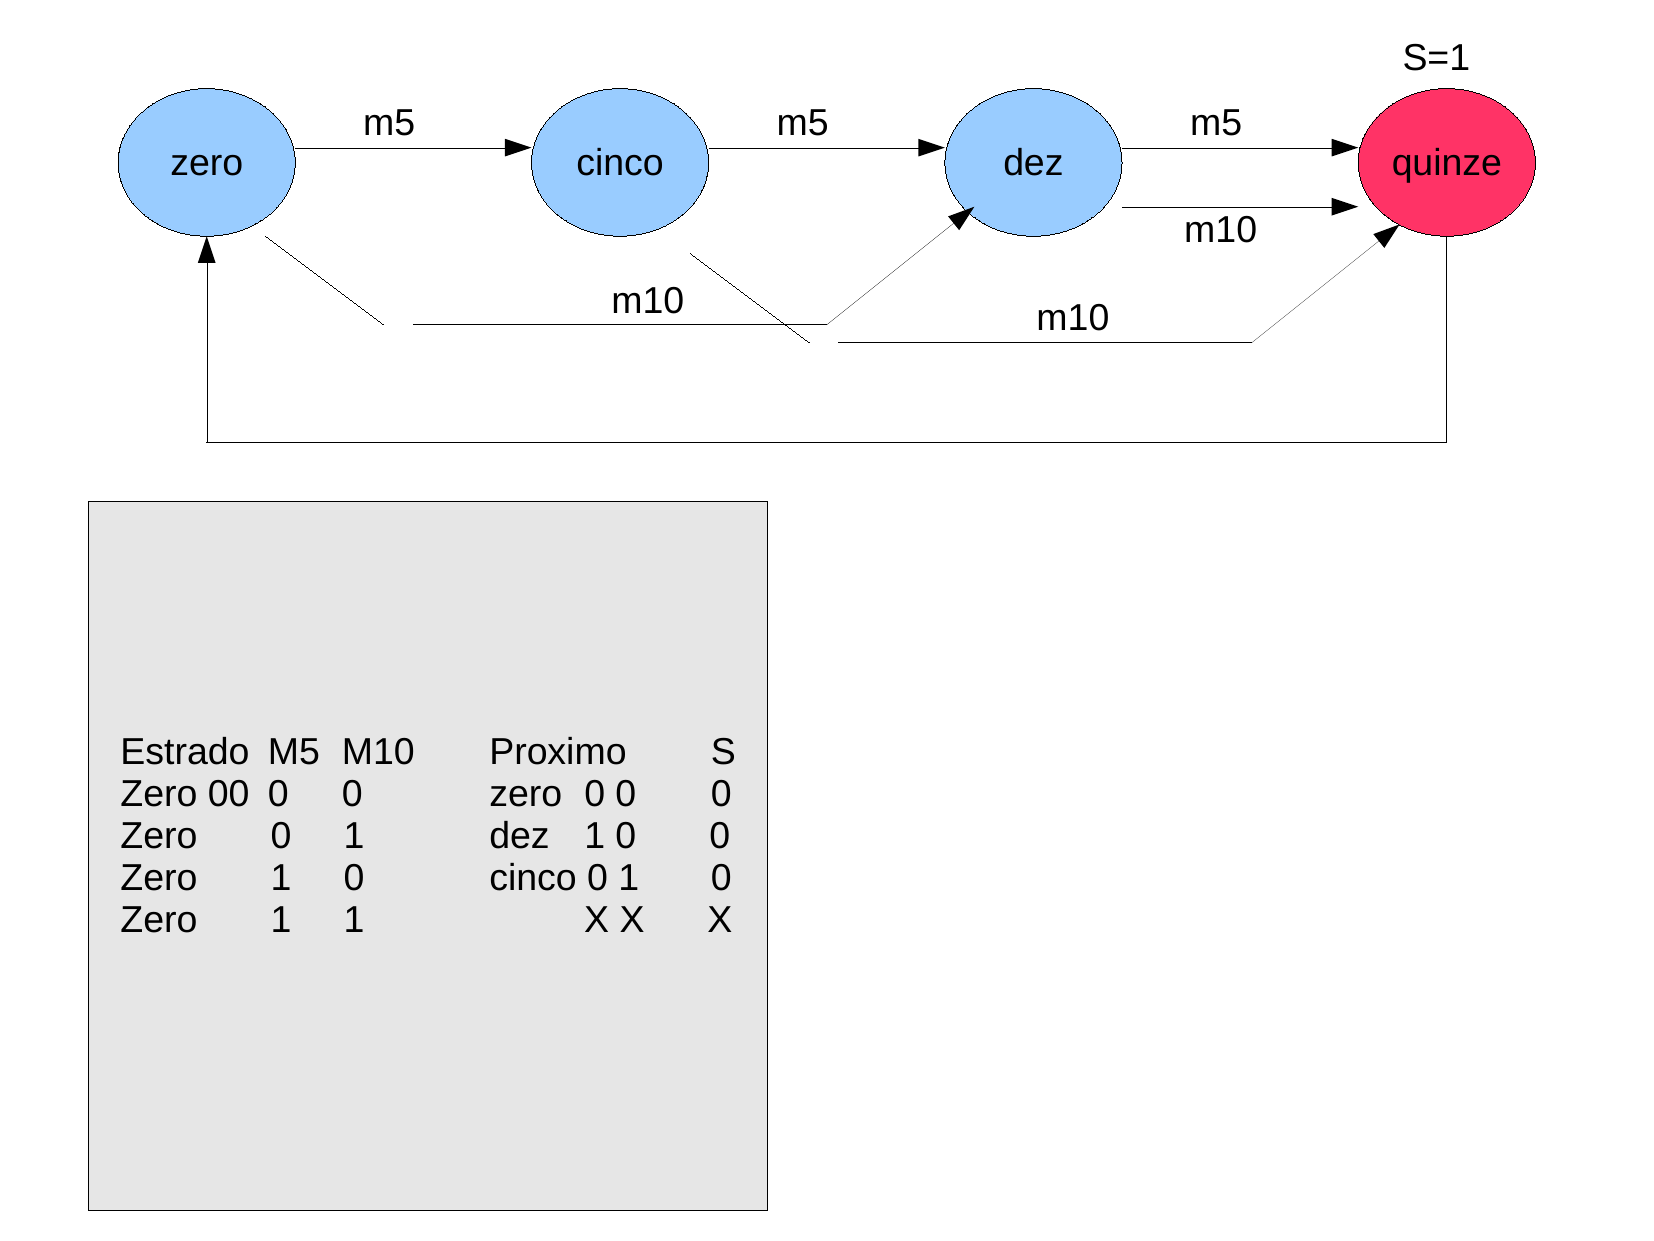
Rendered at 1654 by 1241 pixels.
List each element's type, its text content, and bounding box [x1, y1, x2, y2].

text_box m10 [1021, 289, 1125, 347]
text_box dez [944, 88, 1123, 237]
text_box quinze [1358, 88, 1536, 237]
text_box cinco [531, 88, 709, 237]
text_box m5 [1175, 94, 1257, 152]
text_box m5 [761, 94, 844, 152]
text_box Estrado M5 M10 Proximo S Zero 00 0 0 zero 0 0 0 Zero 0 1 dez 1 0 0 Zero 1 0 cinco 0 1 0 Zero 1 1 X X X [88, 501, 768, 1211]
text_box m10 [596, 271, 699, 329]
text_box m5 [348, 94, 431, 152]
text_box zero [118, 88, 296, 237]
text_box S=1 [1387, 29, 1486, 87]
text_box m10 [1169, 200, 1272, 258]
